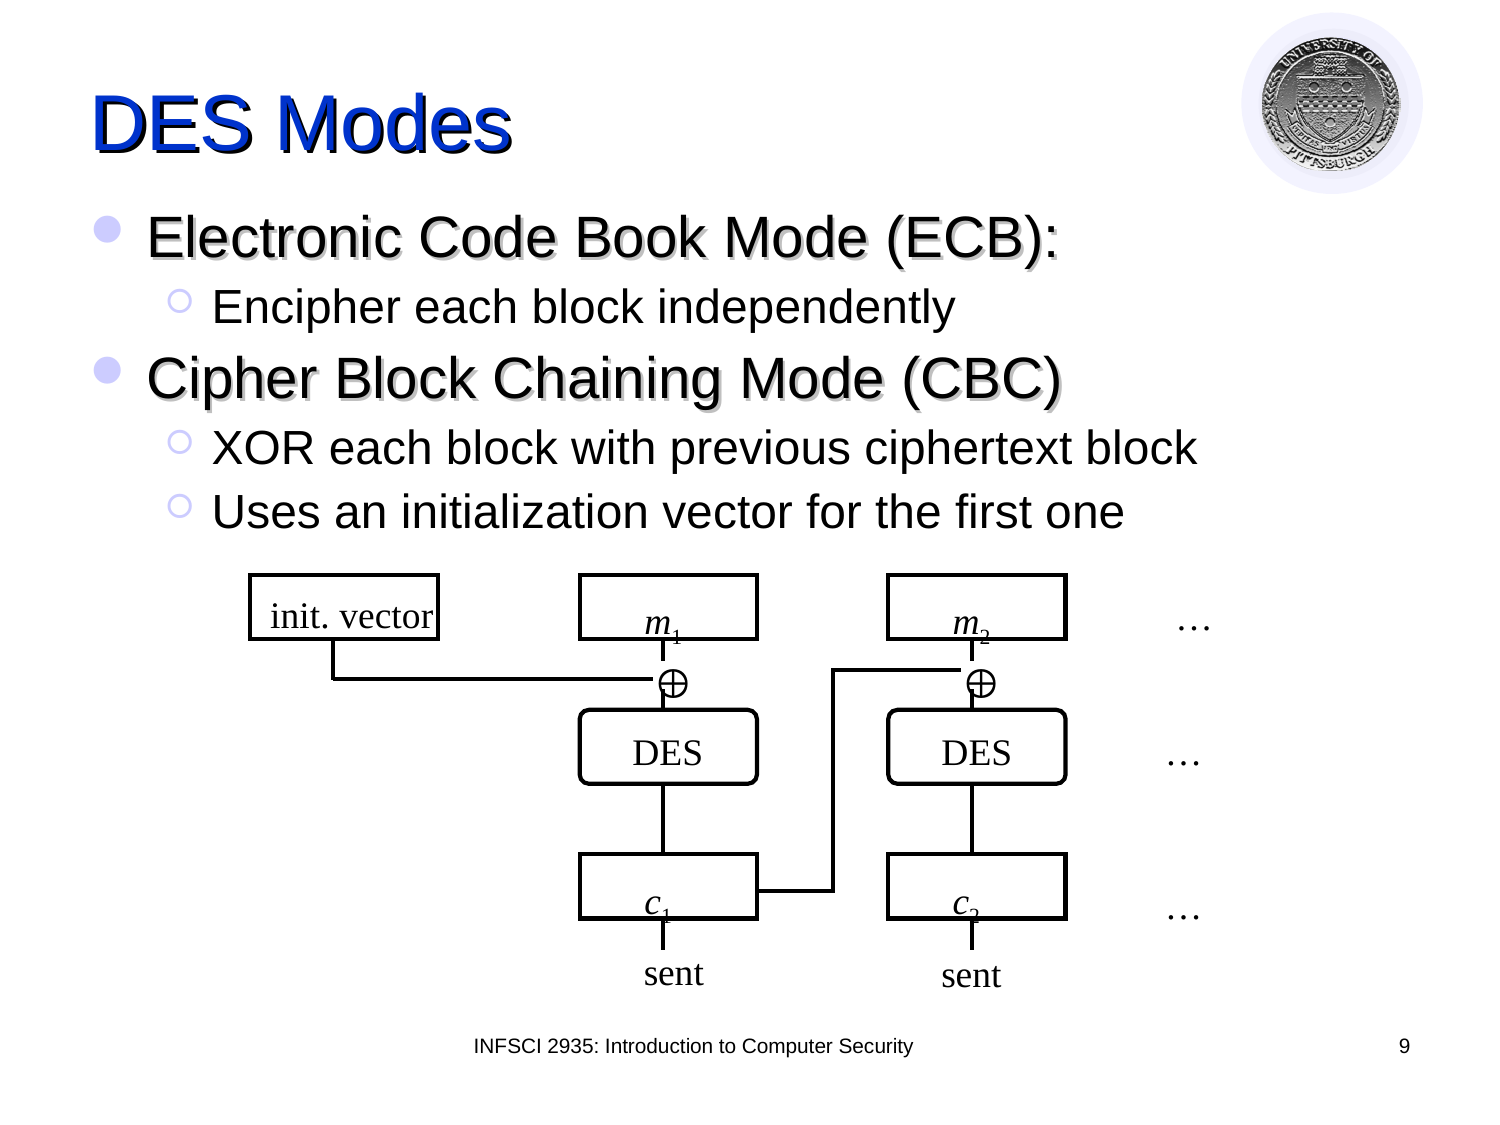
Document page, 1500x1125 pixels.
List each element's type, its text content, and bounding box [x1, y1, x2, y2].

text_box  [951, 653, 1012, 714]
text_box m1 [634, 595, 693, 648]
text_box  [642, 653, 704, 714]
list Electronic Code Book Mode (ECB): Encipher each block independently Cipher Block Chaining Mode (CBC) XOR each block with previous ciphertext block Uses an initialization vector for the first one [75, 200, 1426, 563]
text_box … [1164, 595, 1224, 643]
text_box DES [931, 730, 1023, 778]
text_box … [1154, 730, 1213, 778]
title DES Modes [75, 24, 1426, 200]
text_box sent [930, 952, 1013, 1000]
text_box c2 [942, 875, 991, 928]
text_box … [1154, 884, 1213, 932]
text_box c1 [634, 875, 683, 928]
text_box sent [633, 950, 715, 998]
text_box DES [622, 730, 714, 778]
text_box m2 [942, 595, 1001, 648]
text_box init. vector [259, 594, 444, 641]
